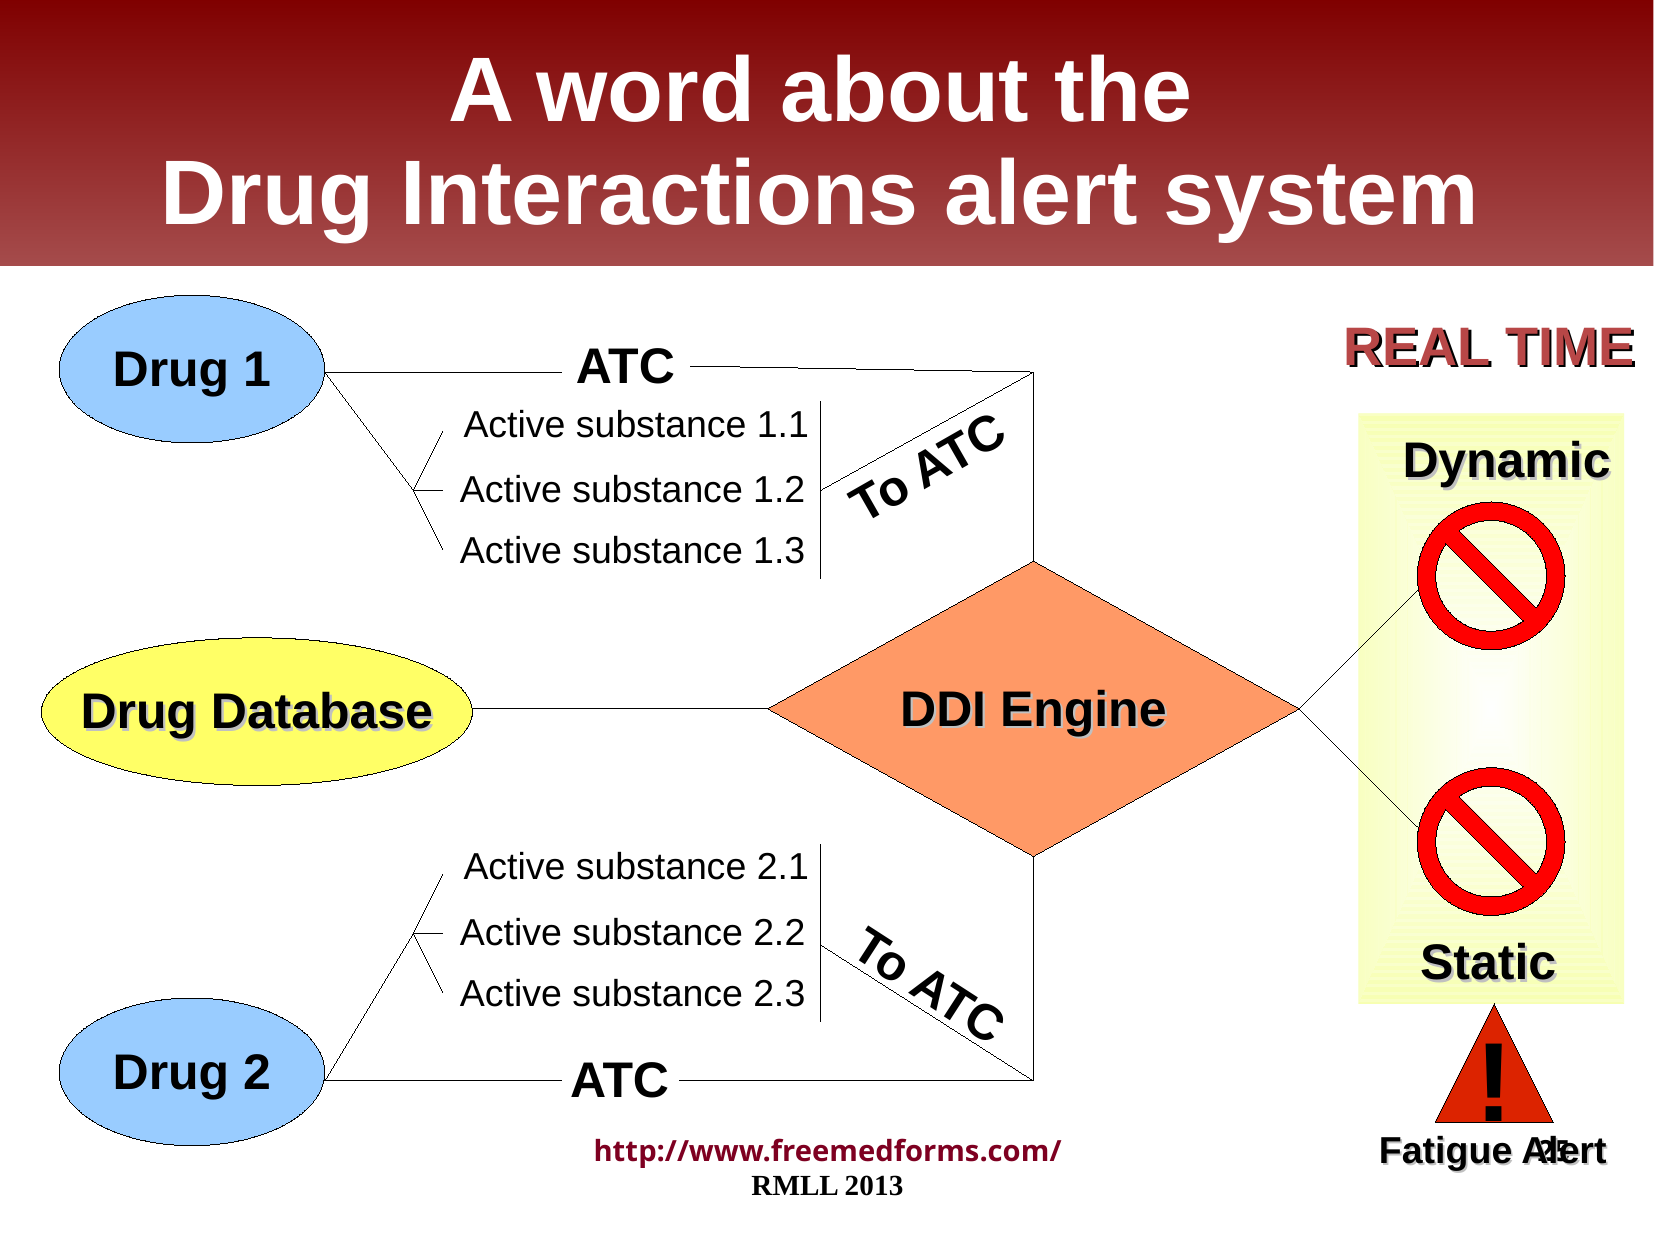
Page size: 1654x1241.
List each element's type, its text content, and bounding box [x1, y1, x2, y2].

text_box REAL TIME [1328, 308, 1650, 384]
text_box Active substance 2.2 [445, 903, 820, 961]
text_box Active substance 2.3 [445, 964, 820, 1022]
text_box Drug 2 [59, 998, 325, 1146]
text_box ! [1435, 1003, 1554, 1122]
text_box Drug Database [41, 637, 473, 786]
text_box Active substance 1.3 [445, 521, 820, 579]
text_box To ATC [818, 902, 1067, 1106]
text_box Dynamic [1387, 425, 1626, 496]
text_box ATC [555, 1045, 684, 1116]
text_box ATC [561, 330, 690, 395]
text_box Active substance 1.1 [448, 395, 825, 453]
text_box DDI Engine [768, 561, 1299, 857]
text_box Drug 1 [59, 295, 325, 443]
text_box [1358, 413, 1625, 1004]
text_box Active substance 1.2 [445, 460, 820, 518]
text_box To ATC [824, 387, 1032, 548]
text_box Fatigue Alert [1364, 1122, 1622, 1182]
title A word about the Drug Interactions alert system [0, 37, 1642, 246]
text_box Active substance 2.1 [448, 838, 825, 896]
text_box Static [1405, 927, 1572, 998]
